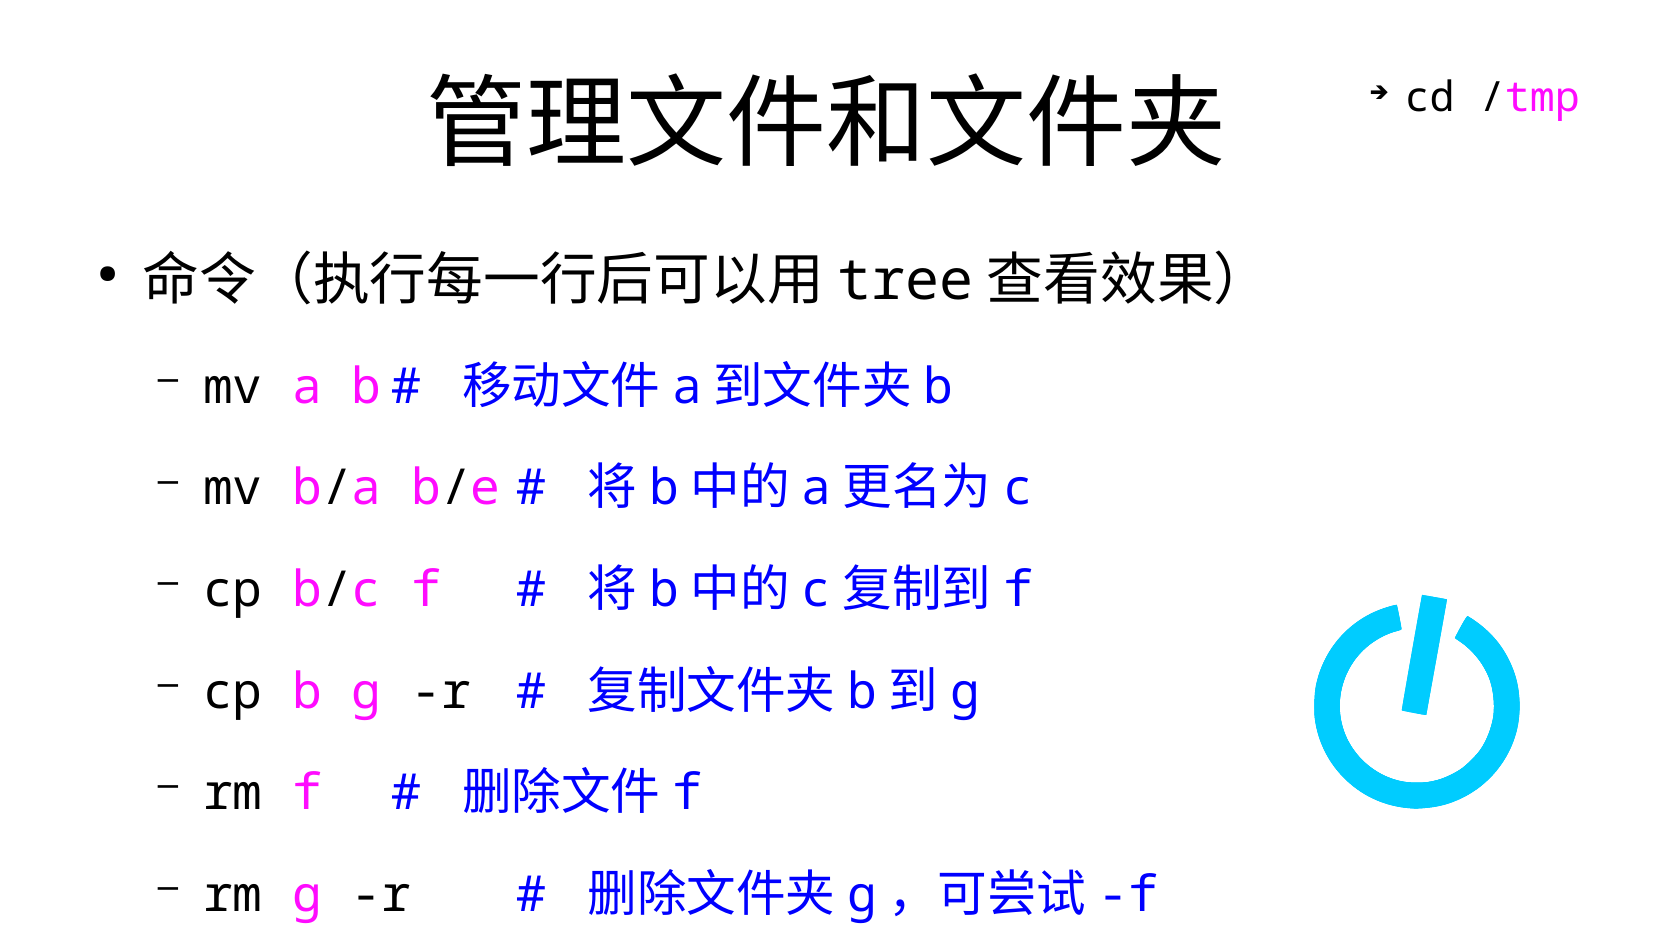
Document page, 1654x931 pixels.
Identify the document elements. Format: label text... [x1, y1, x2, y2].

text_box cd /tmp [1192, 59, 1595, 199]
list 命令（执行每一行后可以用tree查看效果） mv a b # 移动文件a到文件夹b mv b/a b/e # 将b中的a更名为c cp b/c f # 将b中的c复制到f cp b g -r # 复制文件夹b到g rm f # 删除文件f rm g -r # 删除文件夹g，可尝试-f [82, 217, 1571, 931]
title 管理文件和文件夹 [82, 37, 1571, 193]
